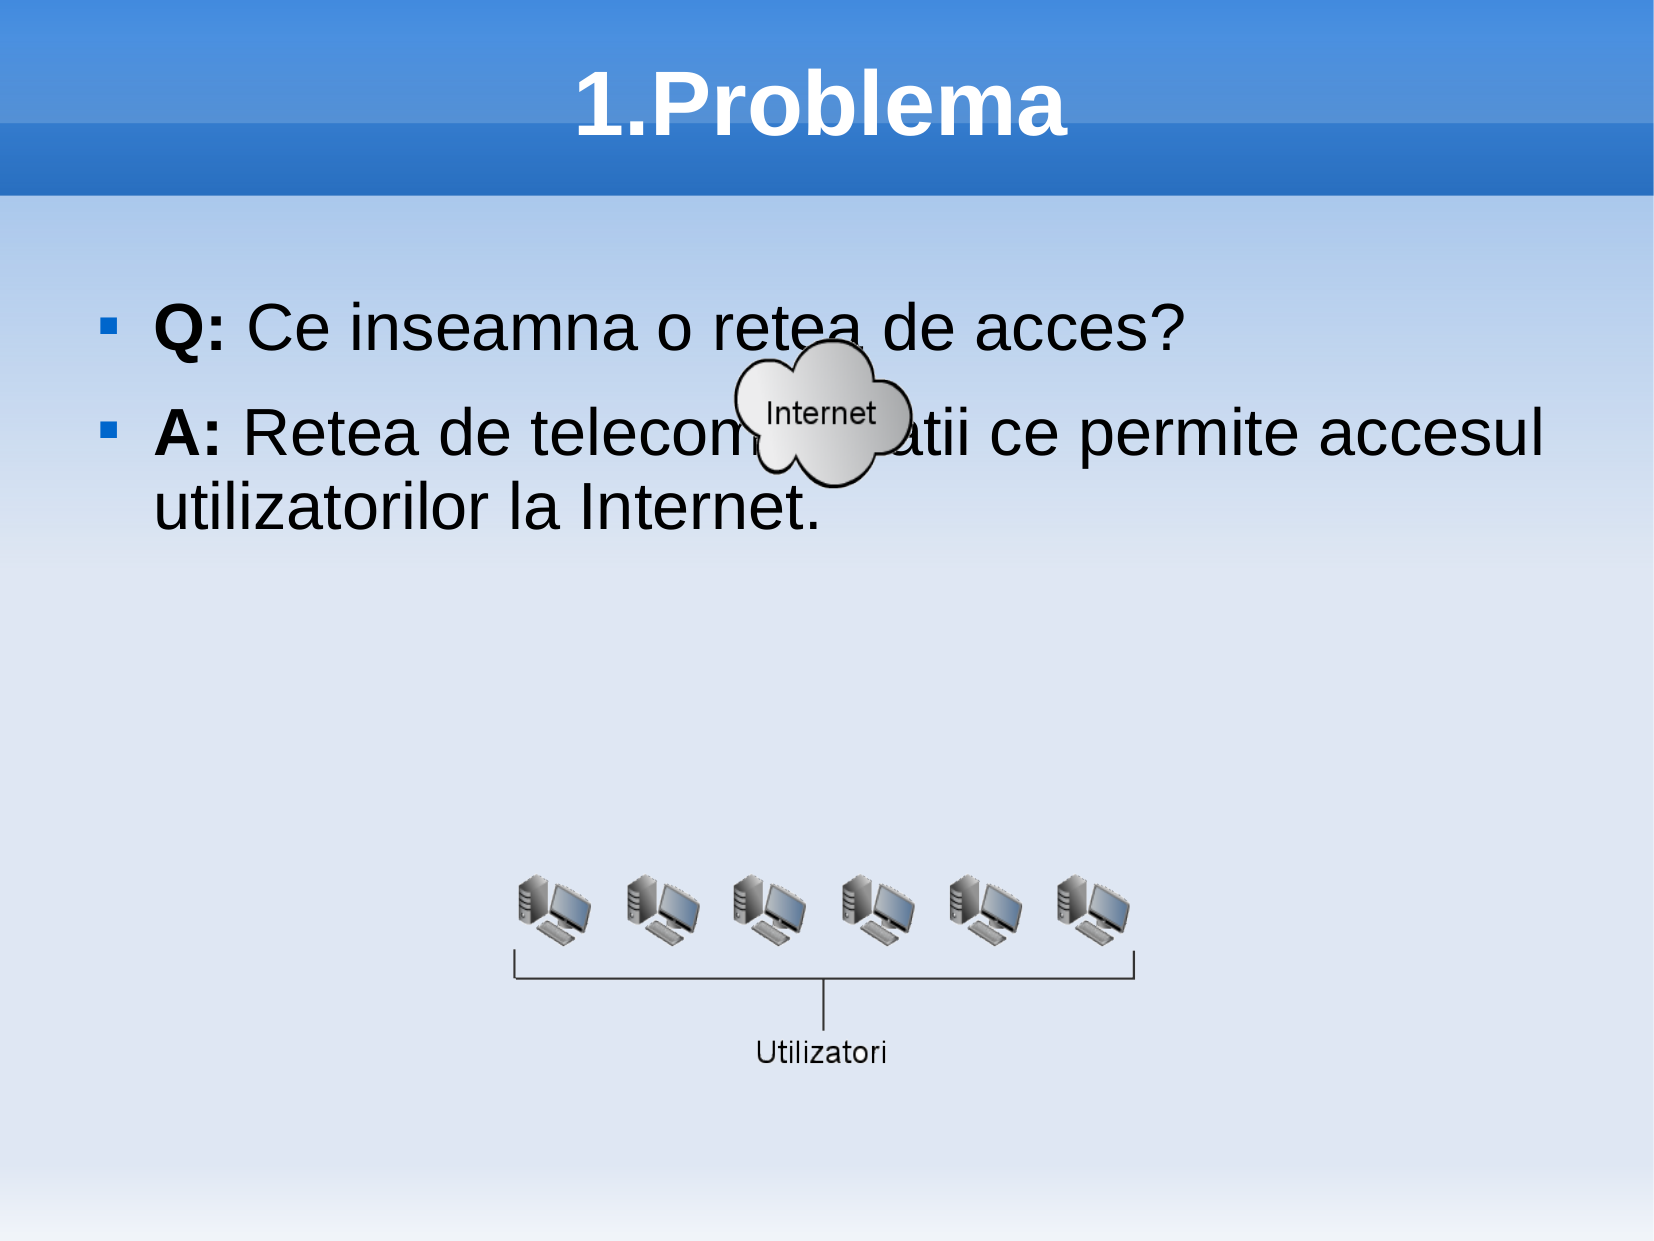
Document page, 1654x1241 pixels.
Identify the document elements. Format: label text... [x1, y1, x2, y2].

list Q: Ce inseamna o retea de acces? A: Retea de telecomunicatii ce permite accesul utilizatorilor la Internet. [82, 290, 417, 1109]
picture [0, 0, 1654, 1241]
title 1.Problema [76, 0, 1565, 208]
